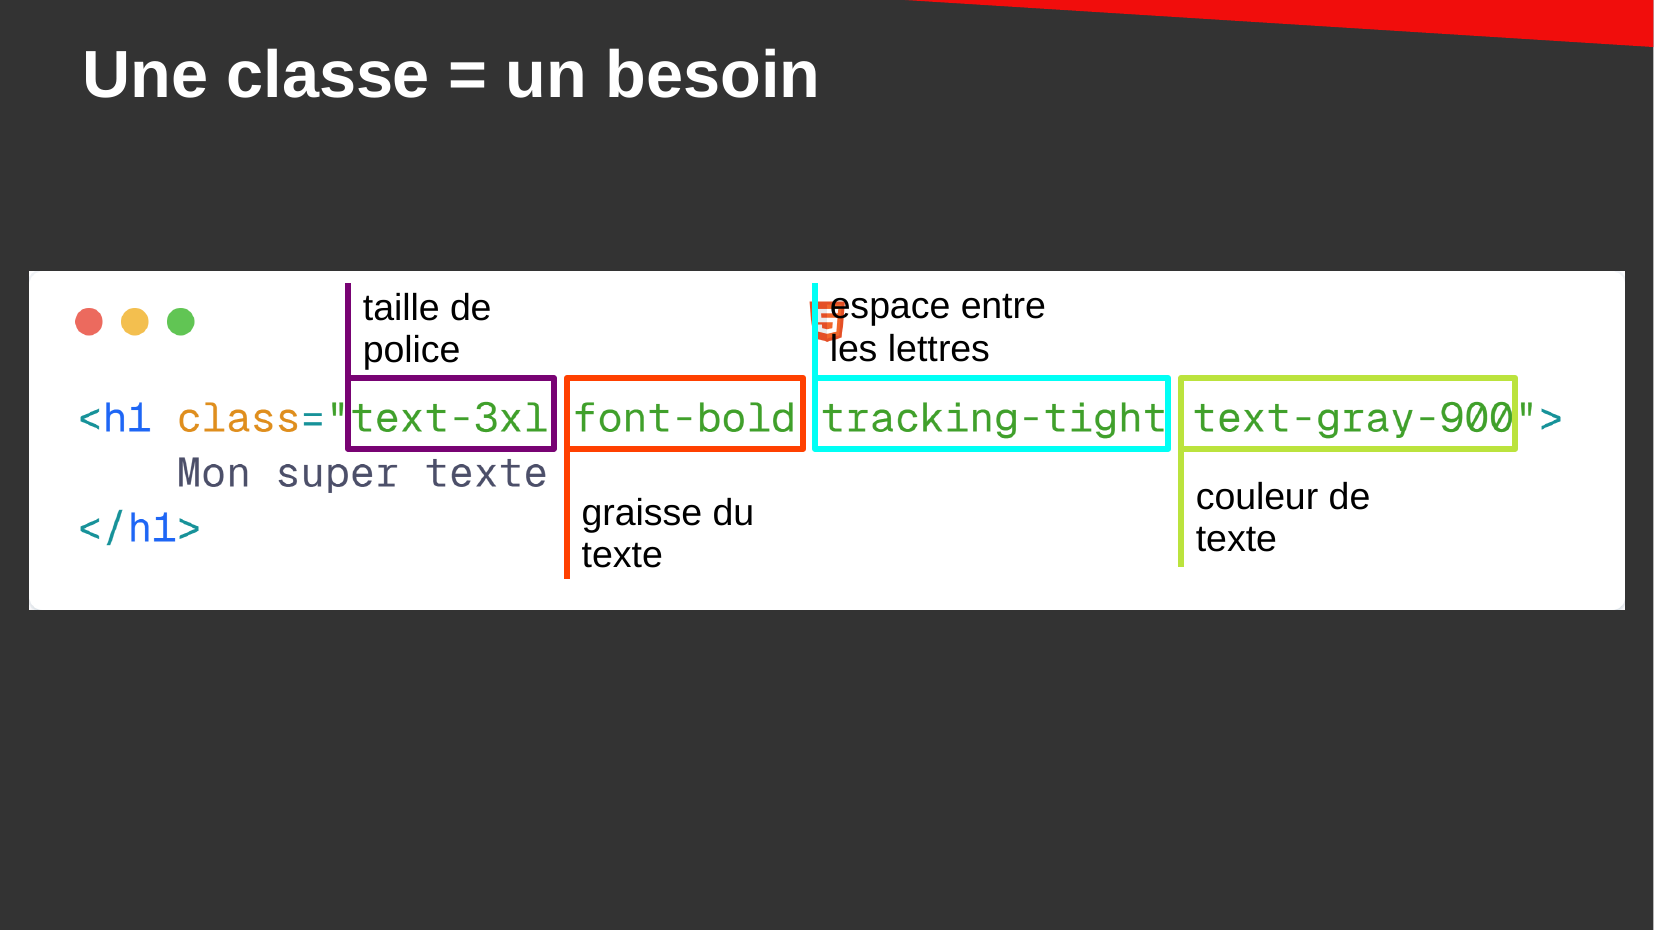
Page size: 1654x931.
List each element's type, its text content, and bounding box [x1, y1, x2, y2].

text_box graisse du texte [566, 484, 780, 584]
picture [29, 271, 1625, 610]
text_box espace entre les lettres [814, 277, 1111, 377]
text_box taille de police [348, 279, 526, 378]
text_box couleur de texte [1181, 468, 1477, 567]
text_box [904, 0, 1654, 48]
title Une classe = un besoin [82, 37, 1571, 114]
